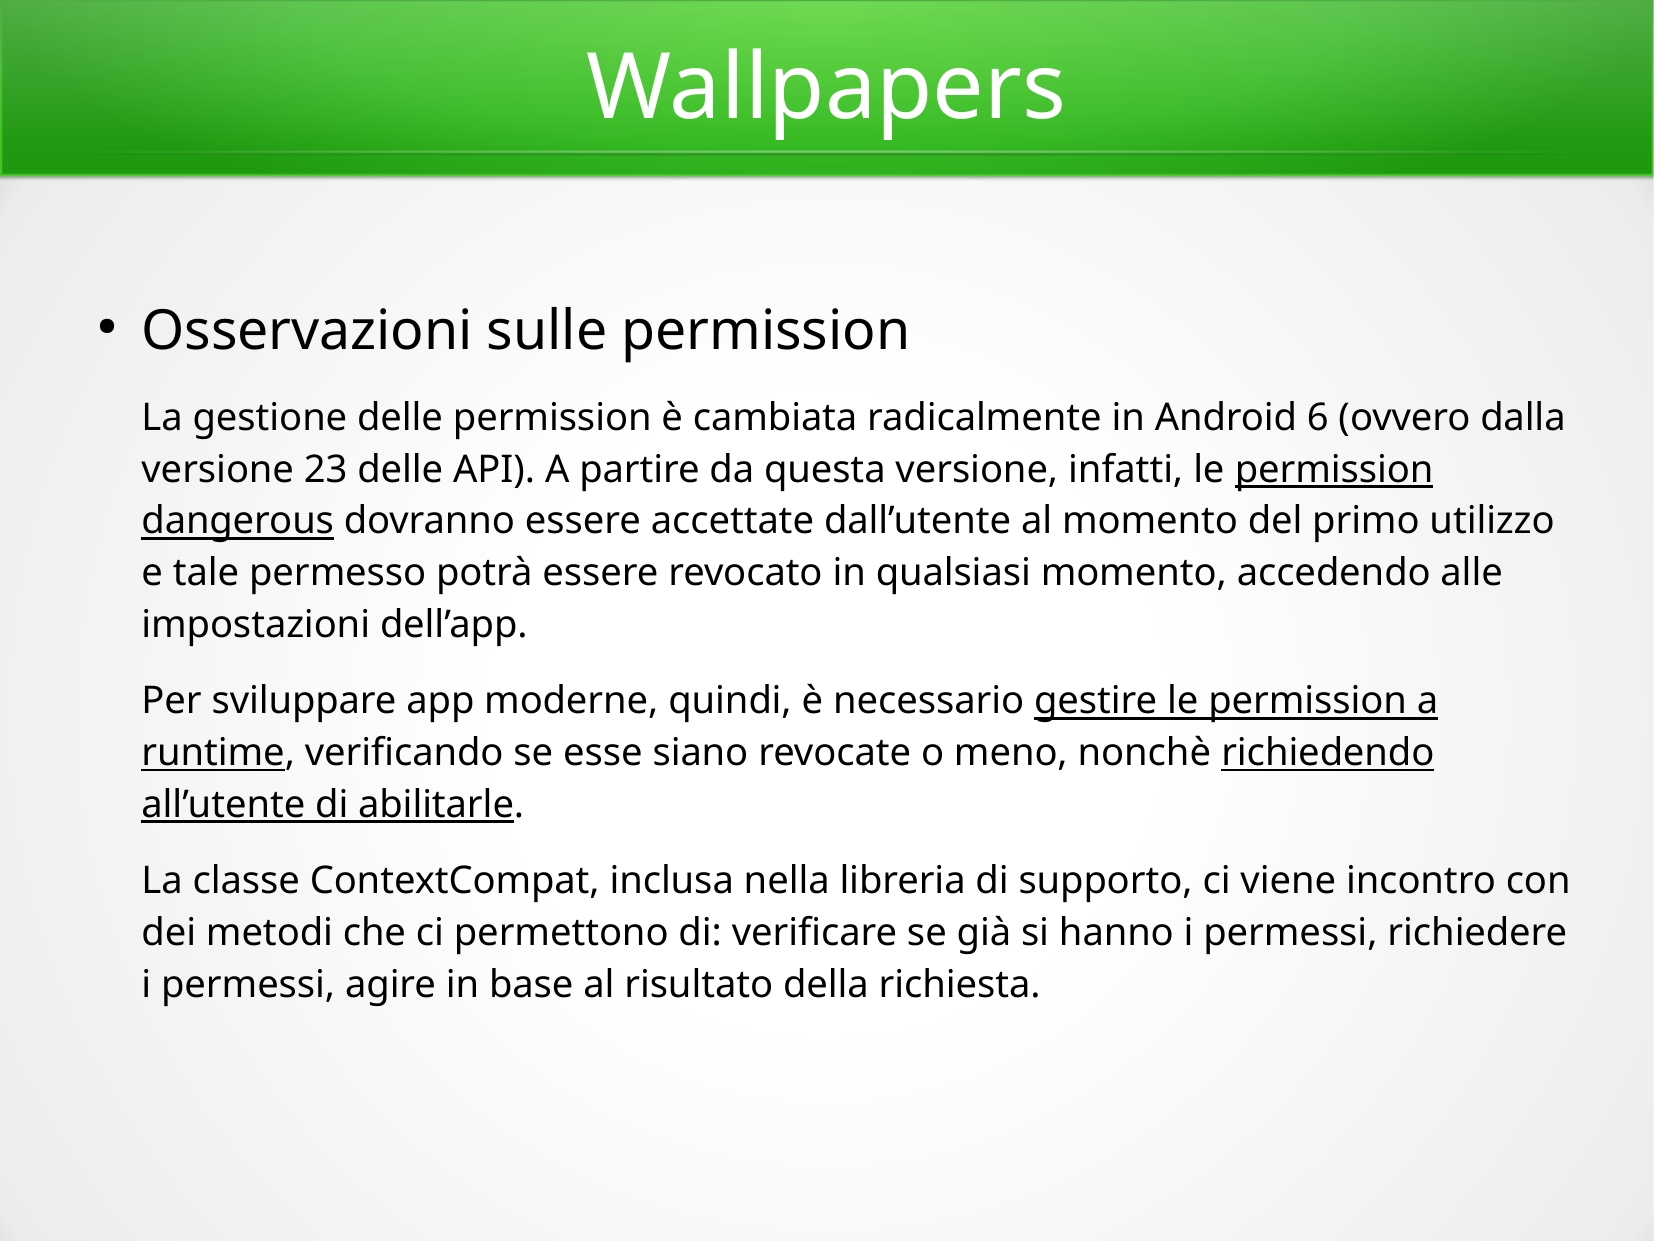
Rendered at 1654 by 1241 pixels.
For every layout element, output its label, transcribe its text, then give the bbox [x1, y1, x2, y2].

list Osservazioni sulle permission La gestione delle permission è cambiata radicalmente in Android 6 (ovvero dalla versione 23 delle API). A partire da questa versione, infatti, le permission dangerous dovranno essere accettate dall’utente al momento del primo utilizzo e tale permesso potrà essere revocato in qualsiasi momento, accedendo alle impostazioni dell’app. Per sviluppare app moderne, quindi, è necessario gestire le permission a runtime, verificando se esse siano revocate o meno, nonchè richiedendo all’utente di abilitarle. La classe ContextCompat, inclusa nella libreria di supporto, ci viene incontro con dei metodi che ci permettono di: verificare se già si hanno i permessi, richiedere i permessi, agire in base al risultato della richiesta. [82, 290, 1571, 1010]
title Wallpapers [82, 11, 1571, 154]
picture [0, 0, 1654, 1241]
